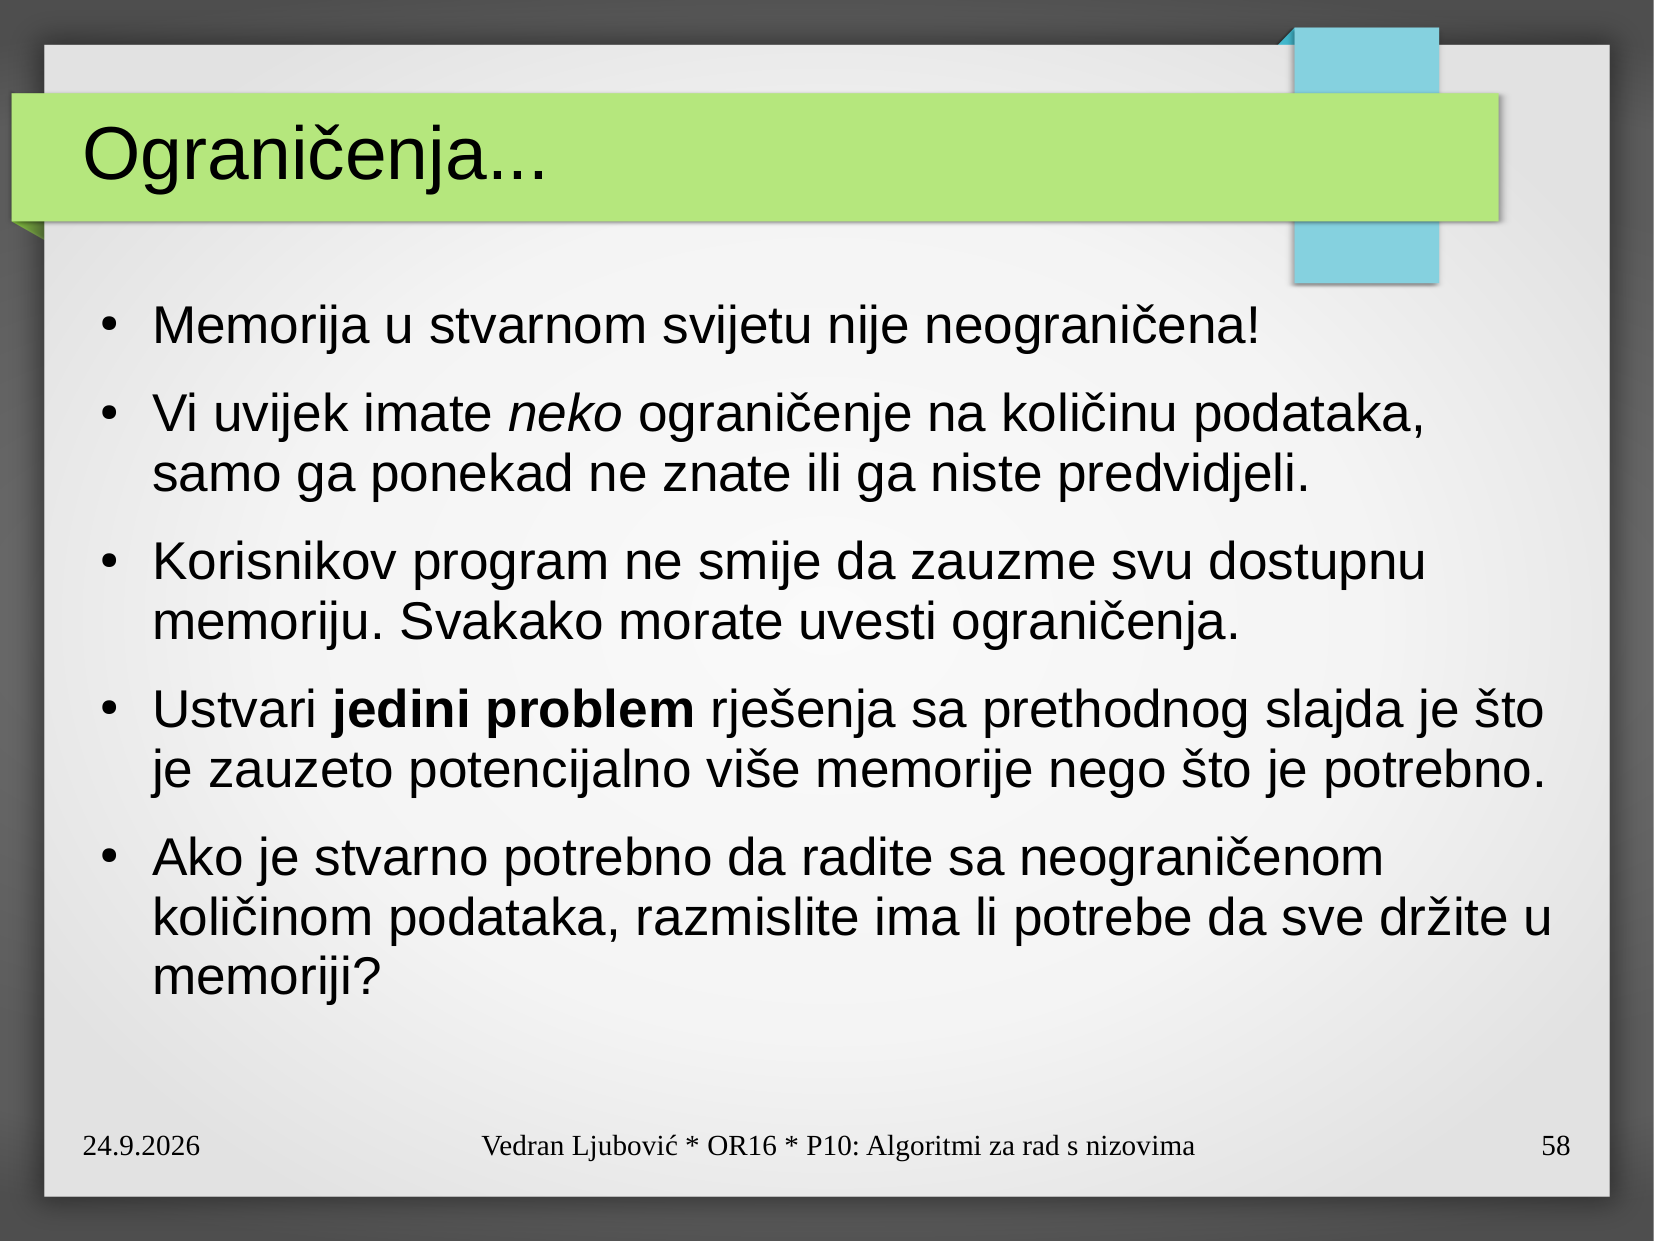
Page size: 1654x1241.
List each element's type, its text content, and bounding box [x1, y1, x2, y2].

list Memorija u stvarnom svijetu nije neograničena! Vi uvijek imate neko ograničenje na količinu podataka, samo ga ponekad ne znate ili ga niste predvidjeli. Korisnikov program ne smije da zauzme svu dostupnu memoriju. Svakako morate uvesti ograničenja. Ustvari jedini problem rješenja sa prethodnog slajda je što je zauzeto potencijalno više memorije nego što je potrebno. Ako je stvarno potrebno da radite sa neograničenom količinom podataka, razmislite ima li potrebe da sve držite u memoriji? [82, 295, 1571, 1015]
title Ograničenja... [82, 94, 1264, 213]
picture [0, 0, 1654, 1241]
